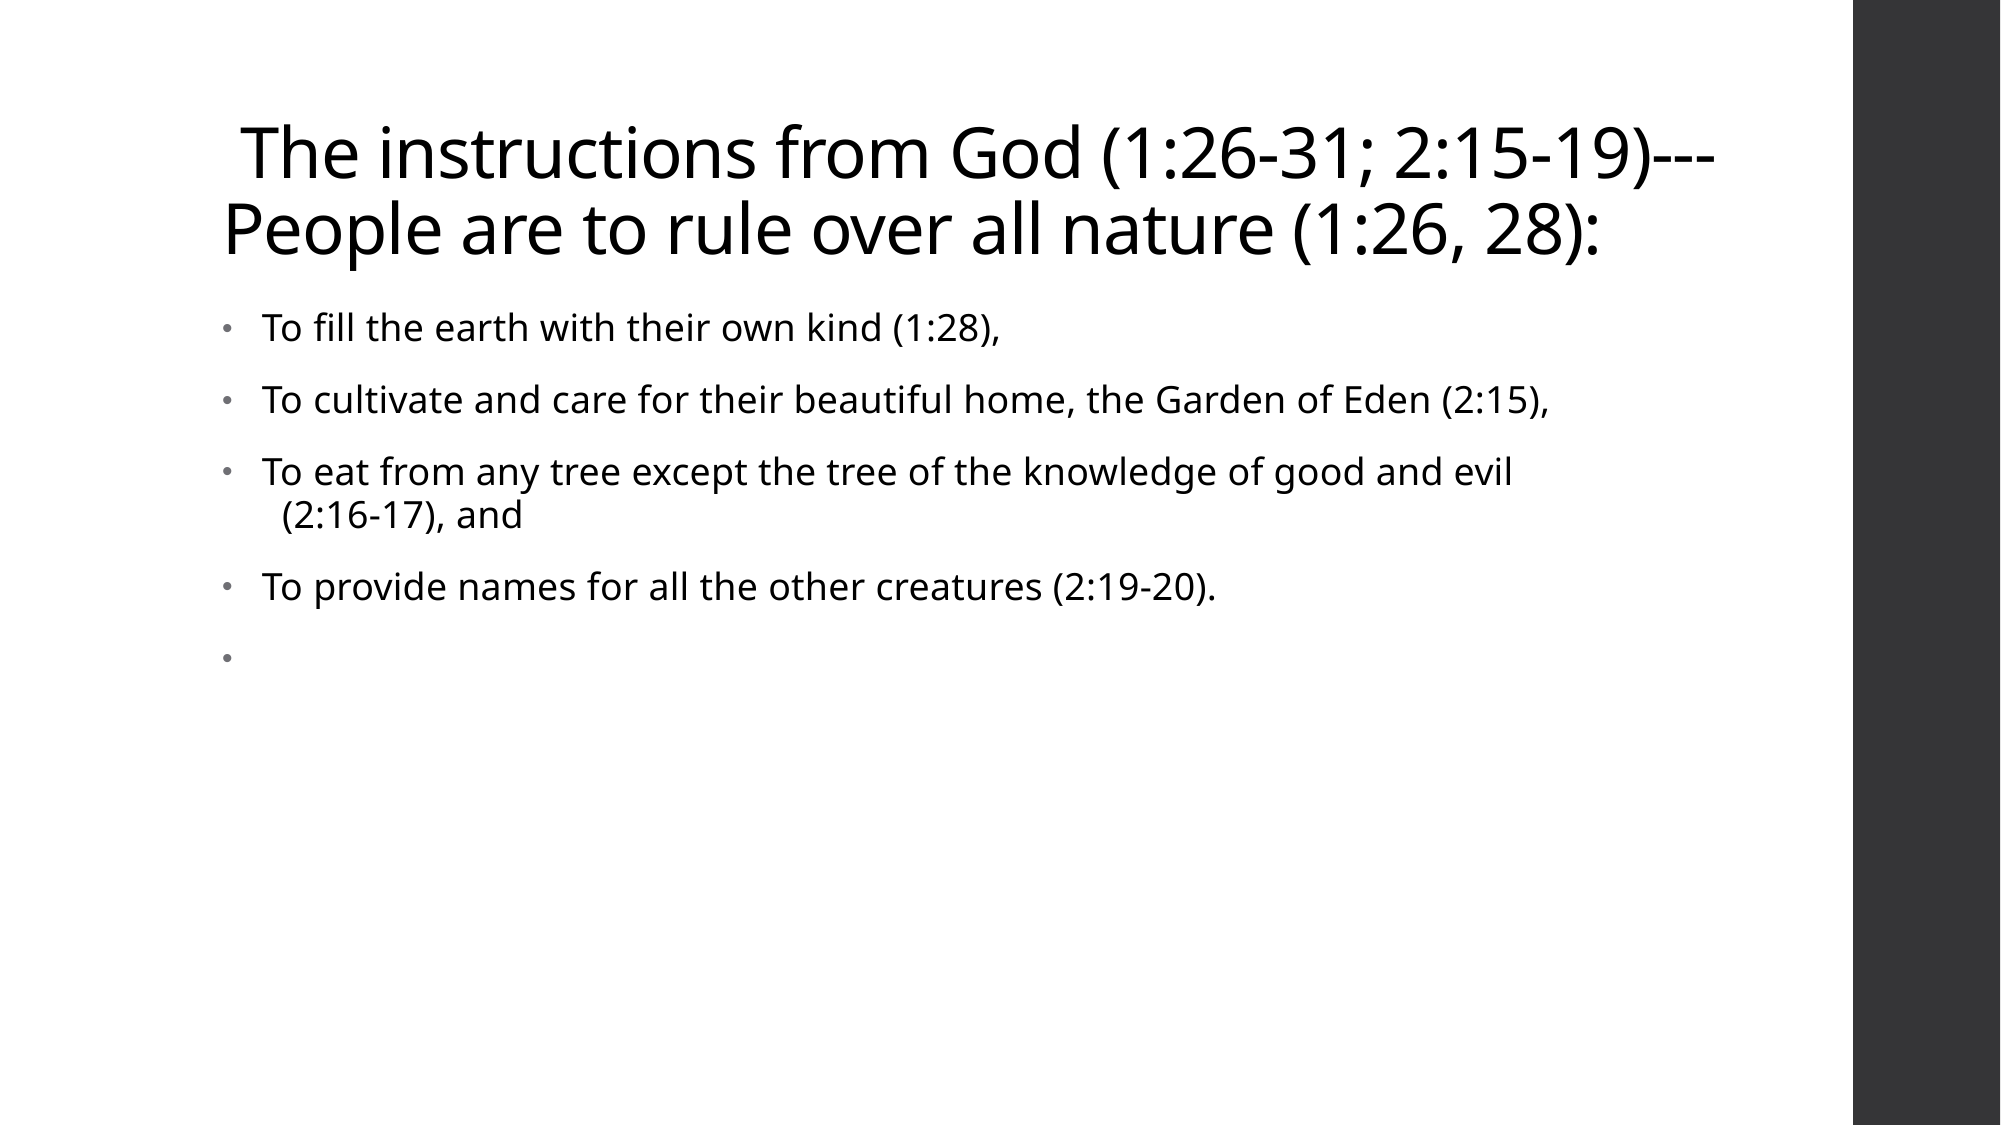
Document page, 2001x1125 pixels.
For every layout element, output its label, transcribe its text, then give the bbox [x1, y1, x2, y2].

title The instructions from God (1:26-31; 2:15-19)---People are to rule over all nature (1:26, 28): [206, 60, 1797, 278]
list To fill the earth with their own kind (1:28), To cultivate and care for their beautiful home, the Garden of Eden (2:15), To eat from any tree except the tree of the knowledge of good and evil (2:16-17), and To provide names for all the other creatures (2:19-20). [206, 299, 1617, 1014]
